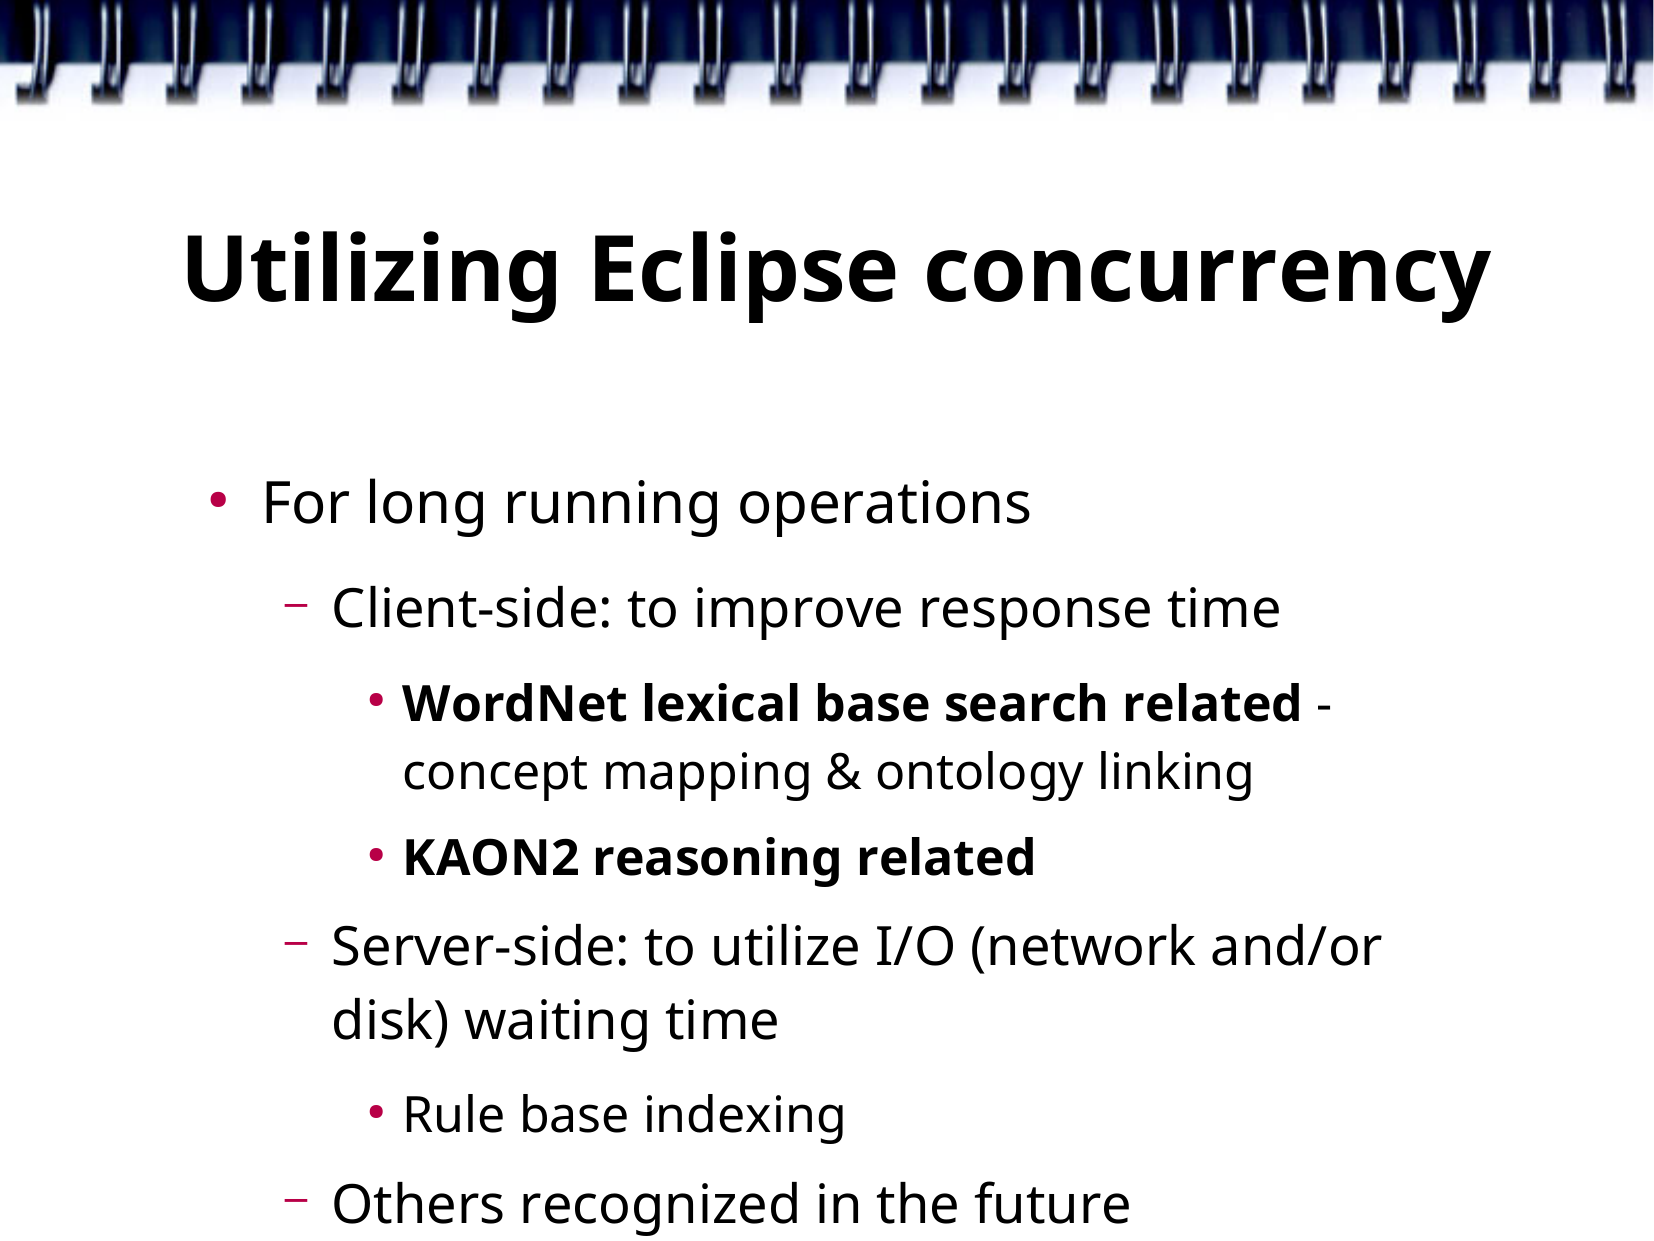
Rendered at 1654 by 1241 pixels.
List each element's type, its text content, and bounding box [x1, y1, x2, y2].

title Utilizing Eclipse concurrency [139, 161, 1535, 370]
list For long running operations Client-side: to improve response time WordNet lexical base search related - concept mapping & ontology linking KAON2 reasoning related Server-side: to utilize I/O (network and/or disk) waiting time Rule base indexing Others recognized in the future [190, 461, 1472, 1156]
picture [0, 0, 1654, 121]
